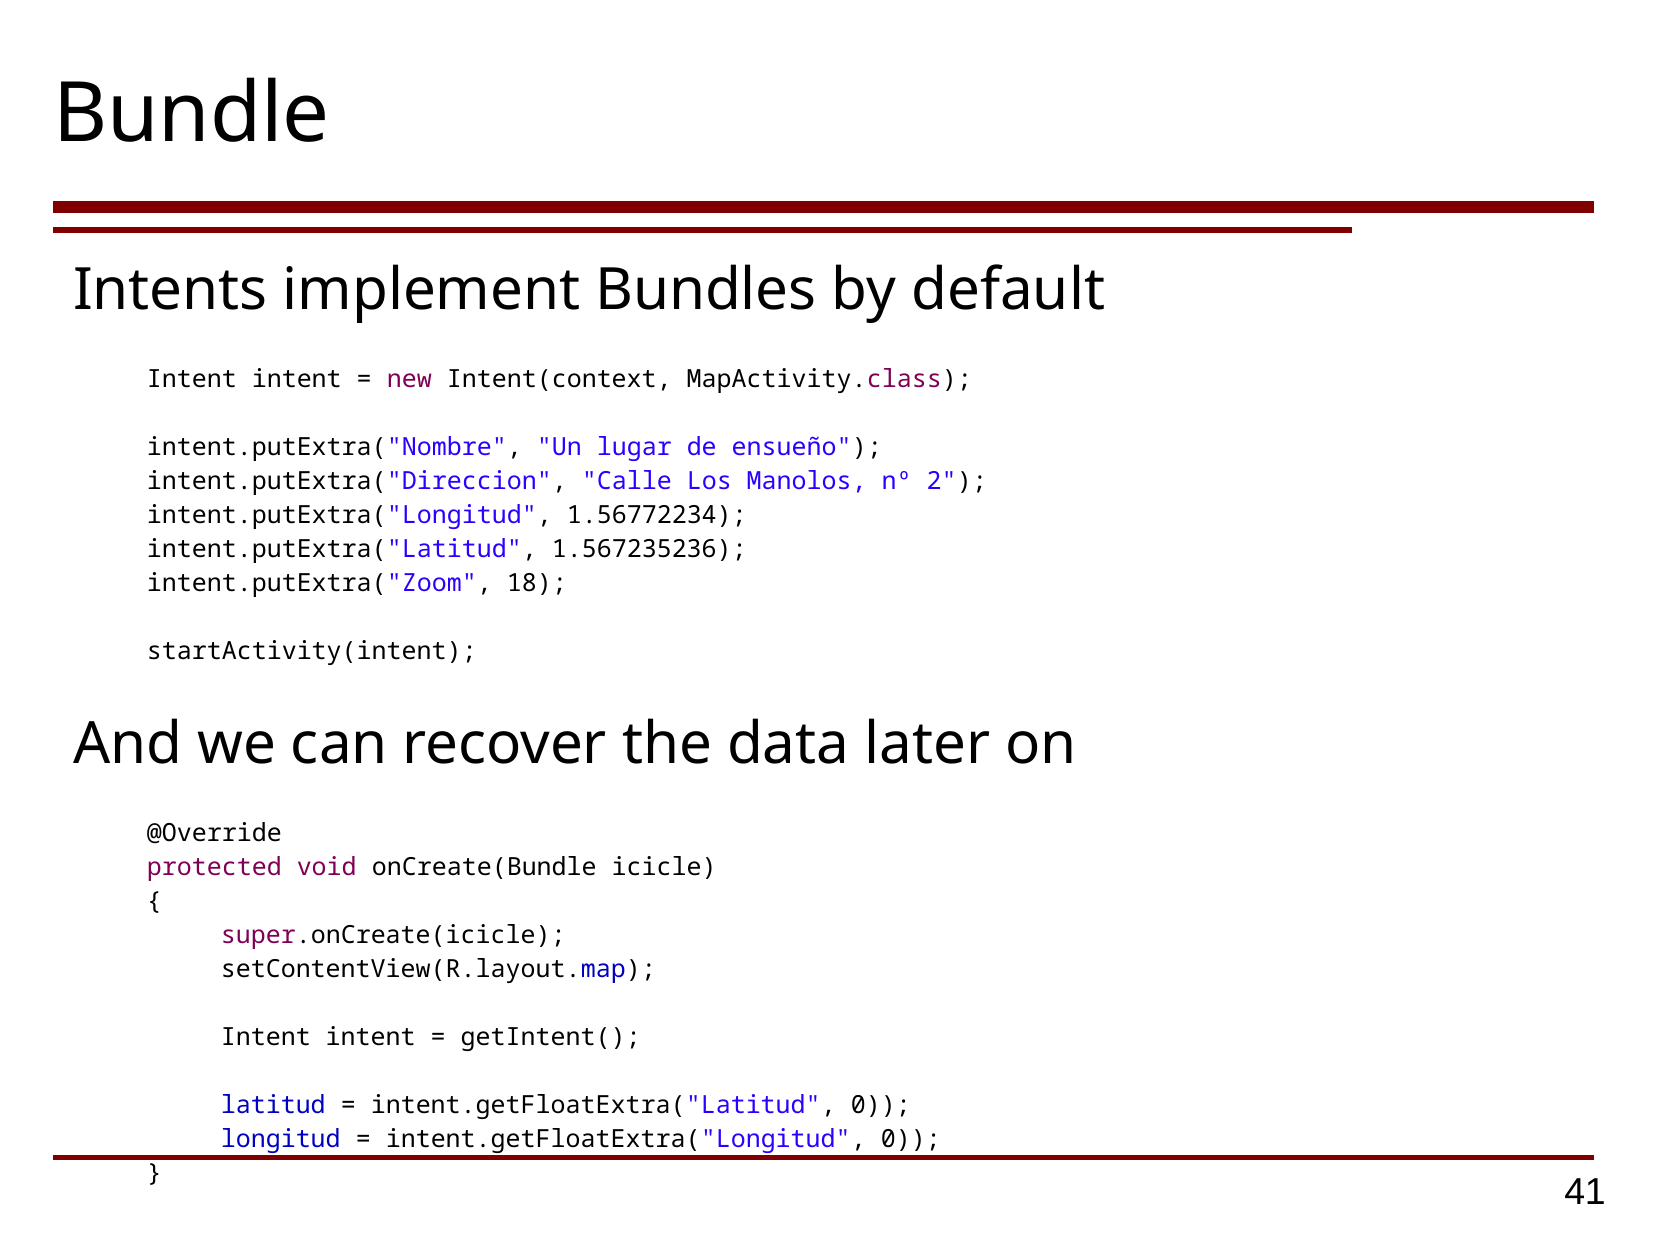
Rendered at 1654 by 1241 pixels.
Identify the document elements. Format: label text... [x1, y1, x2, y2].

subtitle Bundle [53, 48, 1542, 172]
text_box <número> [35, 1163, 1654, 1221]
text_box Intents implement Bundles by default Intent intent = new Intent(context, MapActivity.class); intent.putExtra("Nombre", "Un lugar de ensueño"); intent.putExtra("Direccion", "Calle Los Manolos, nº 2"); intent.putExtra("Longitud", 1.56772234); intent.putExtra("Latitud", 1.567235236); intent.putExtra("Zoom", 18); startActivity(intent); And we can recover the data later on @Override protected void onCreate(Bundle icicle) { super.onCreate(icicle); setContentView(R.layout.map); Intent intent = getIntent(); latitud = intent.getFloatExtra("Latitud", 0)); longitud = intent.getFloatExtra("Longitud", 0)); } [58, 240, 1408, 1152]
